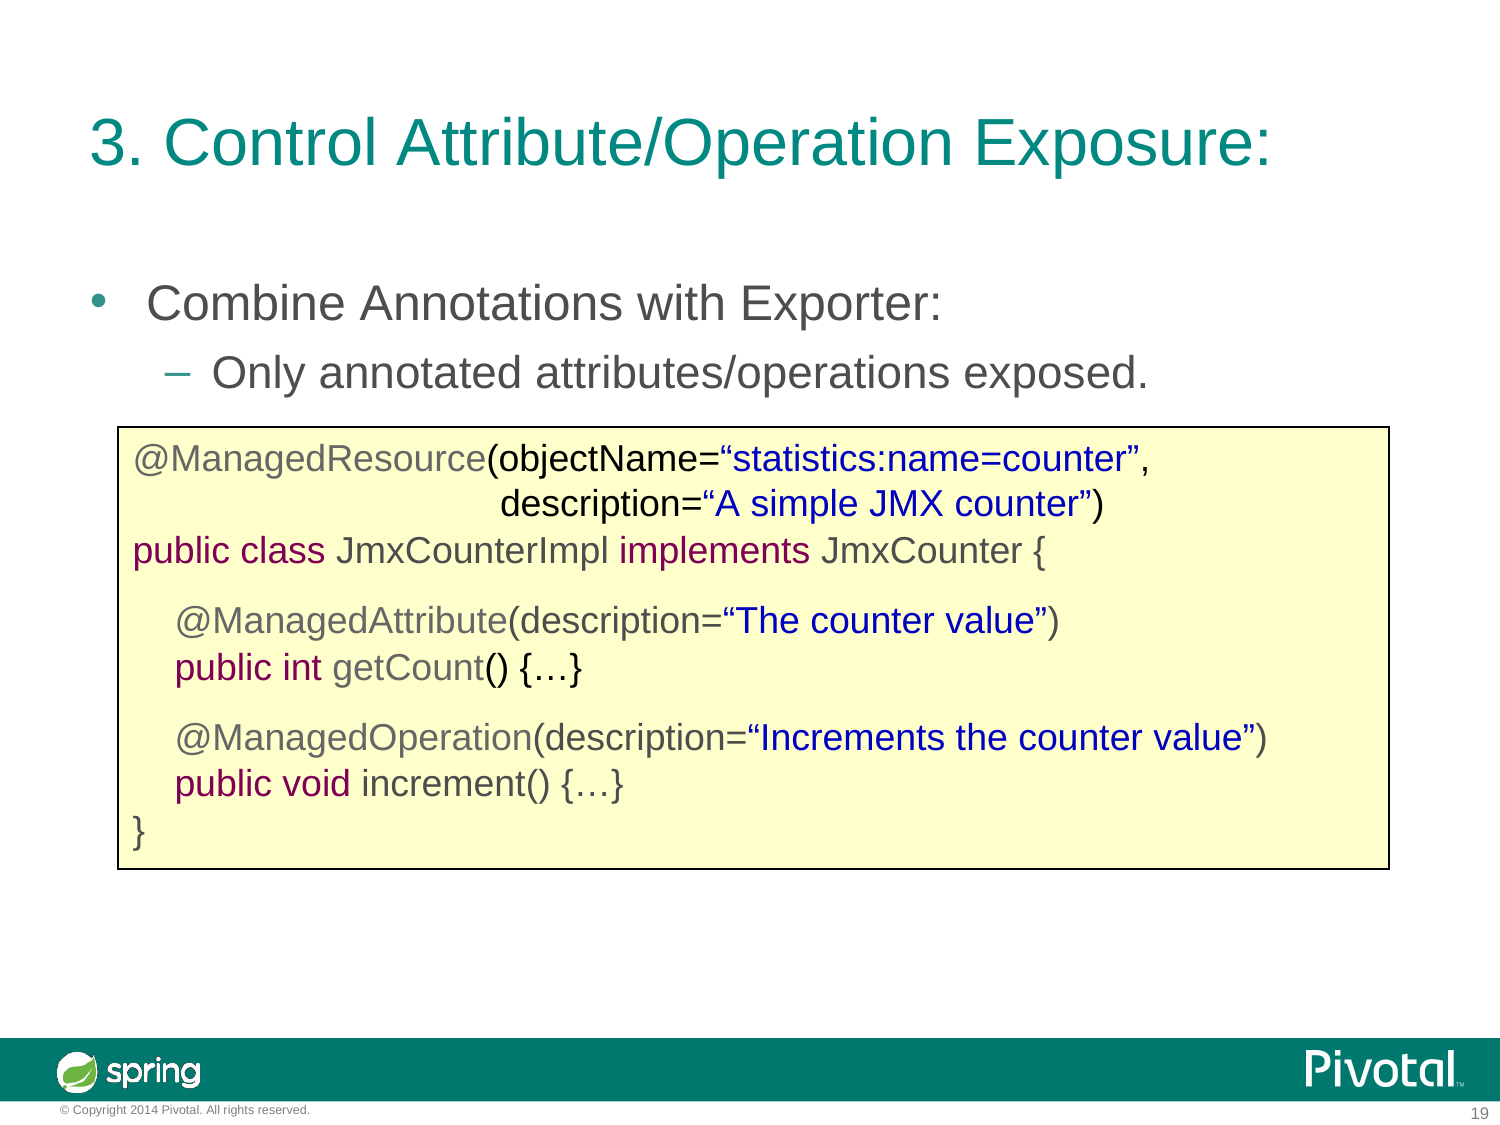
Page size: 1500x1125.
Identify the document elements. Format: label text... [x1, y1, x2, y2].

list Combine Annotations with Exporter: Only annotated attributes/operations exposed. [75, 262, 1426, 1005]
picture [1306, 1050, 1464, 1087]
title 3. Control Attribute/Operation Exposure: [75, 45, 1426, 233]
picture [32, 1041, 210, 1103]
